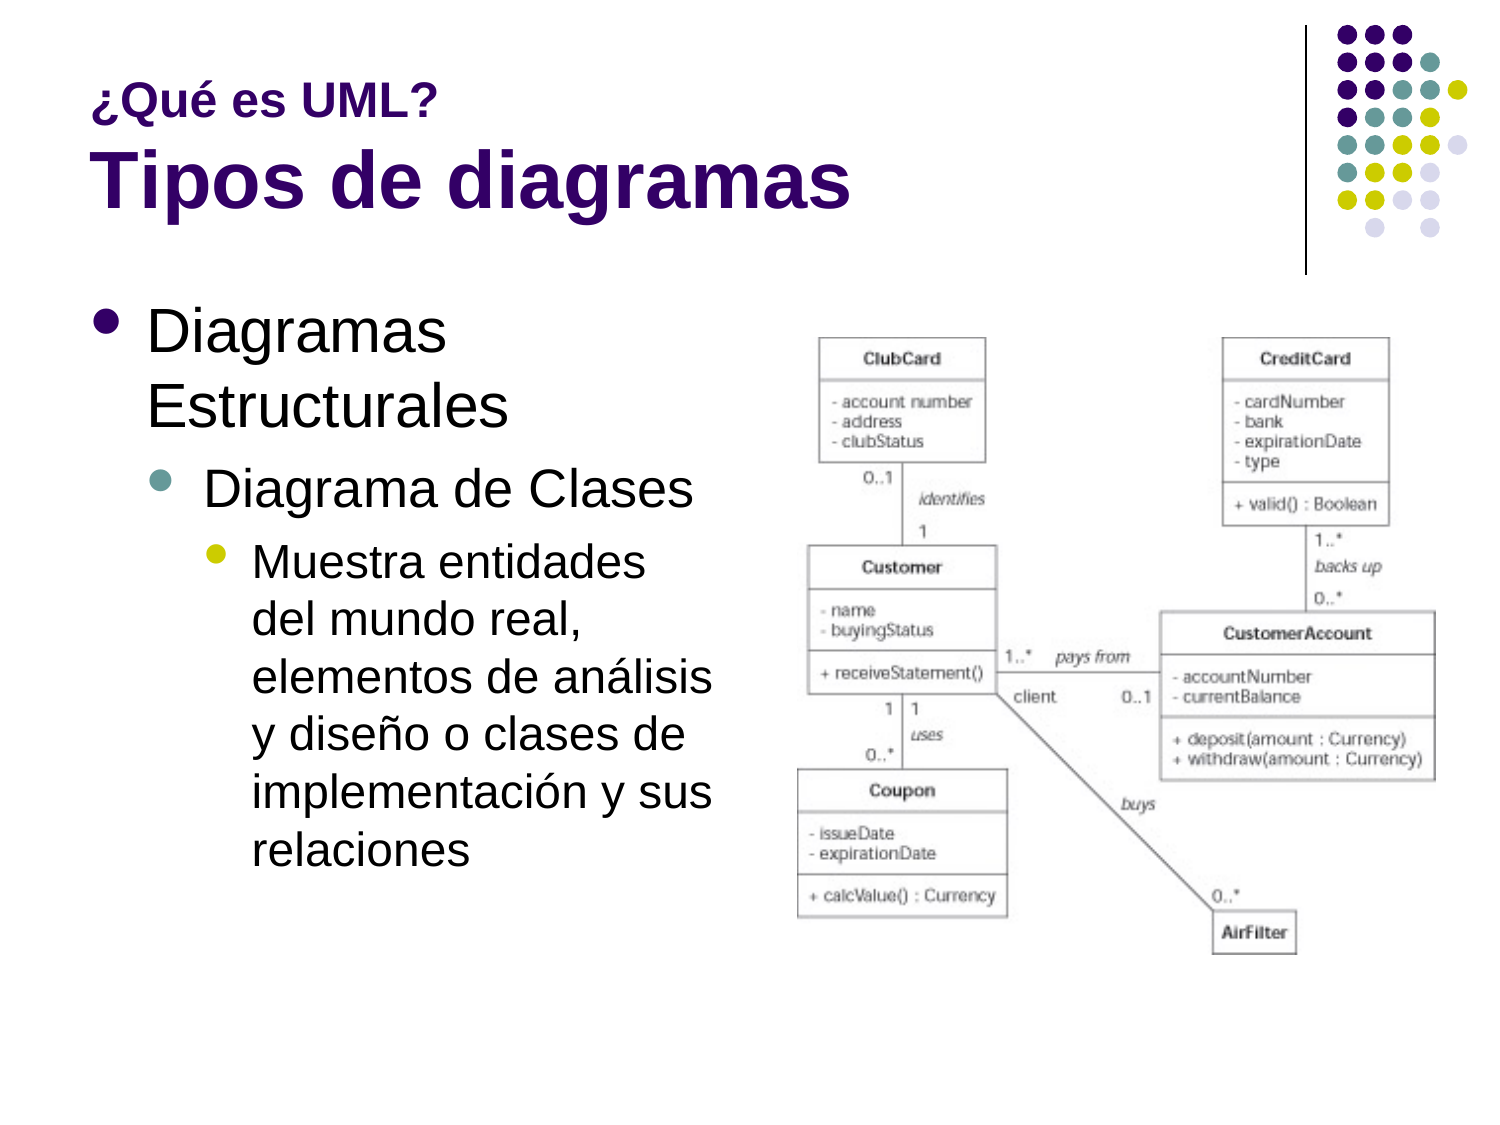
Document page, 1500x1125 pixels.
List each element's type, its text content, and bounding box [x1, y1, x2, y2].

picture [497, 318, 1436, 955]
title ¿Qué es UML? Tipos de diagramas [74, 20, 1313, 233]
list Diagramas Estructurales Diagrama de Clases Muestra entidades del mundo real, elementos de análisis y diseño o clases de implementación y sus relaciones [75, 282, 739, 1006]
